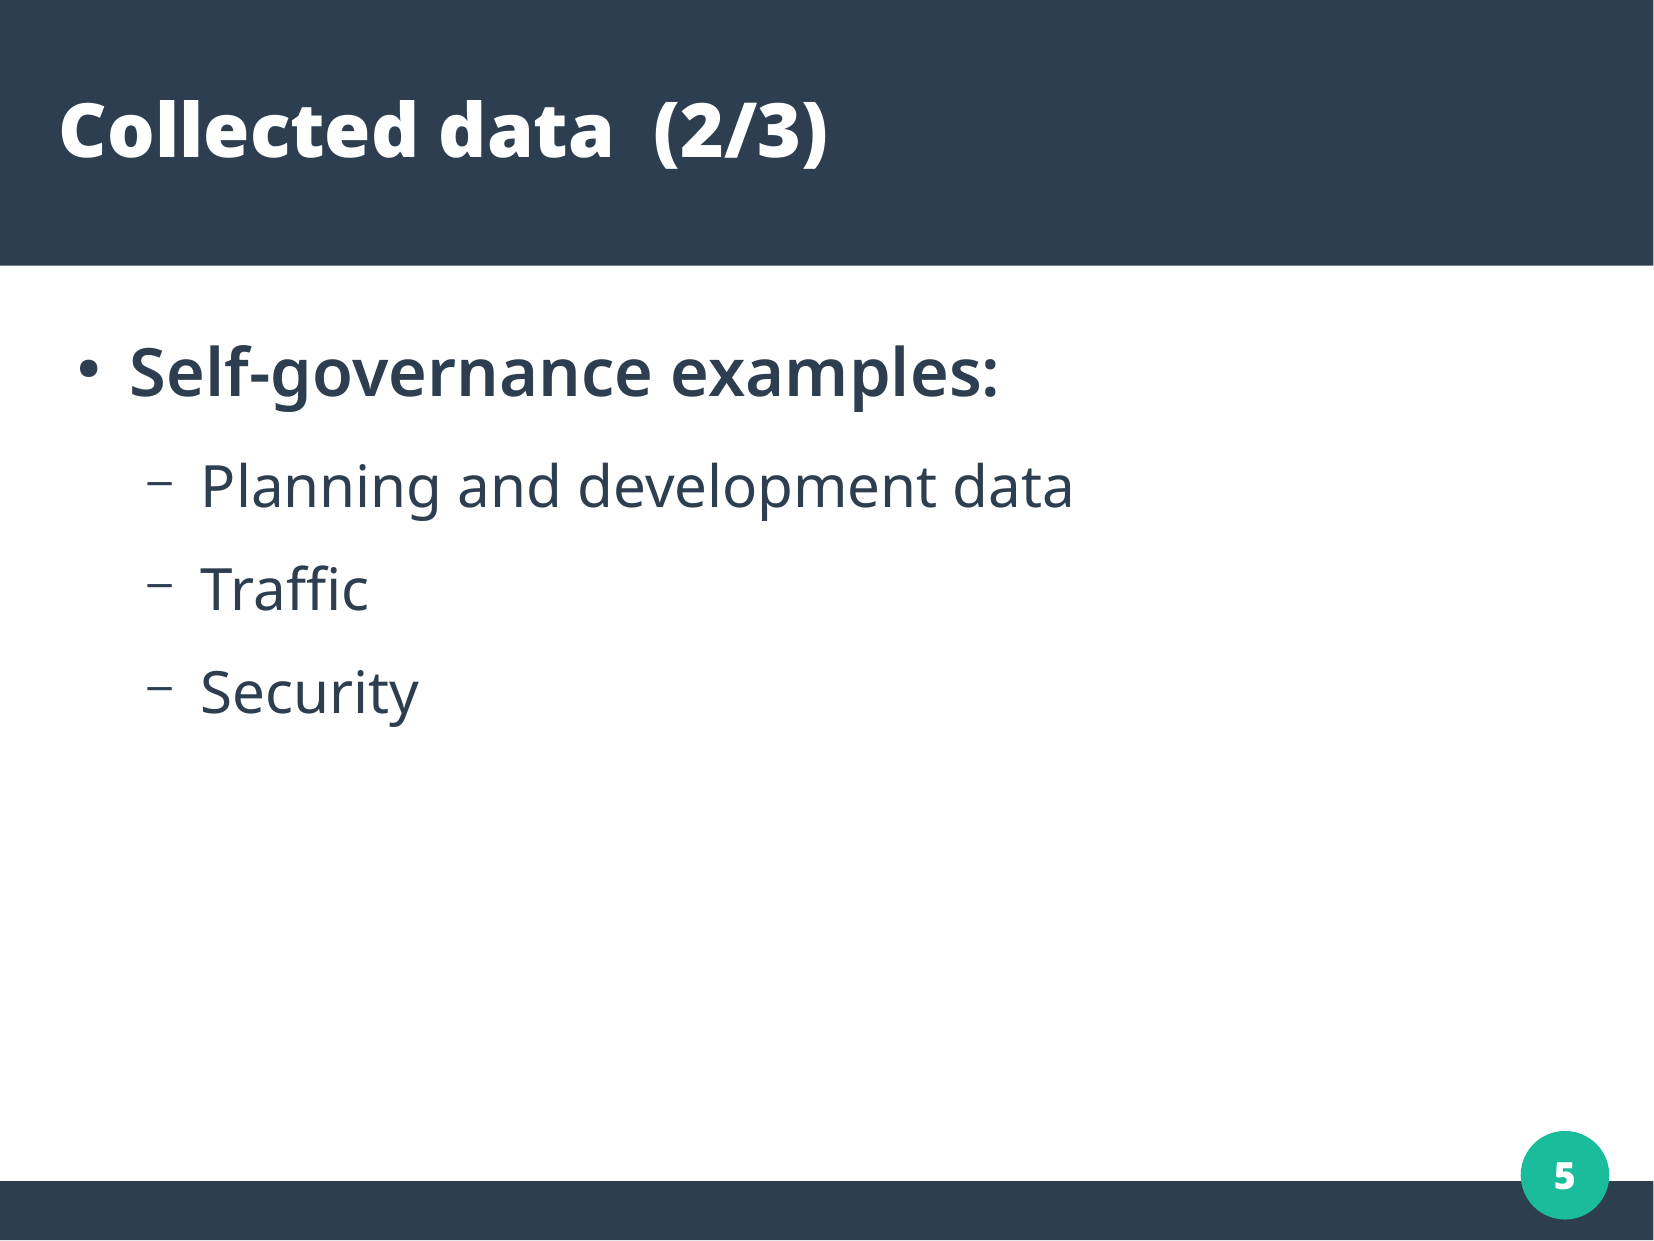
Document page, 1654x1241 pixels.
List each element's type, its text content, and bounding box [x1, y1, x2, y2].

title Collected data (2/3) [59, 49, 1595, 207]
list Self-governance examples: Planning and development data Traffic Security [59, 324, 1595, 1152]
